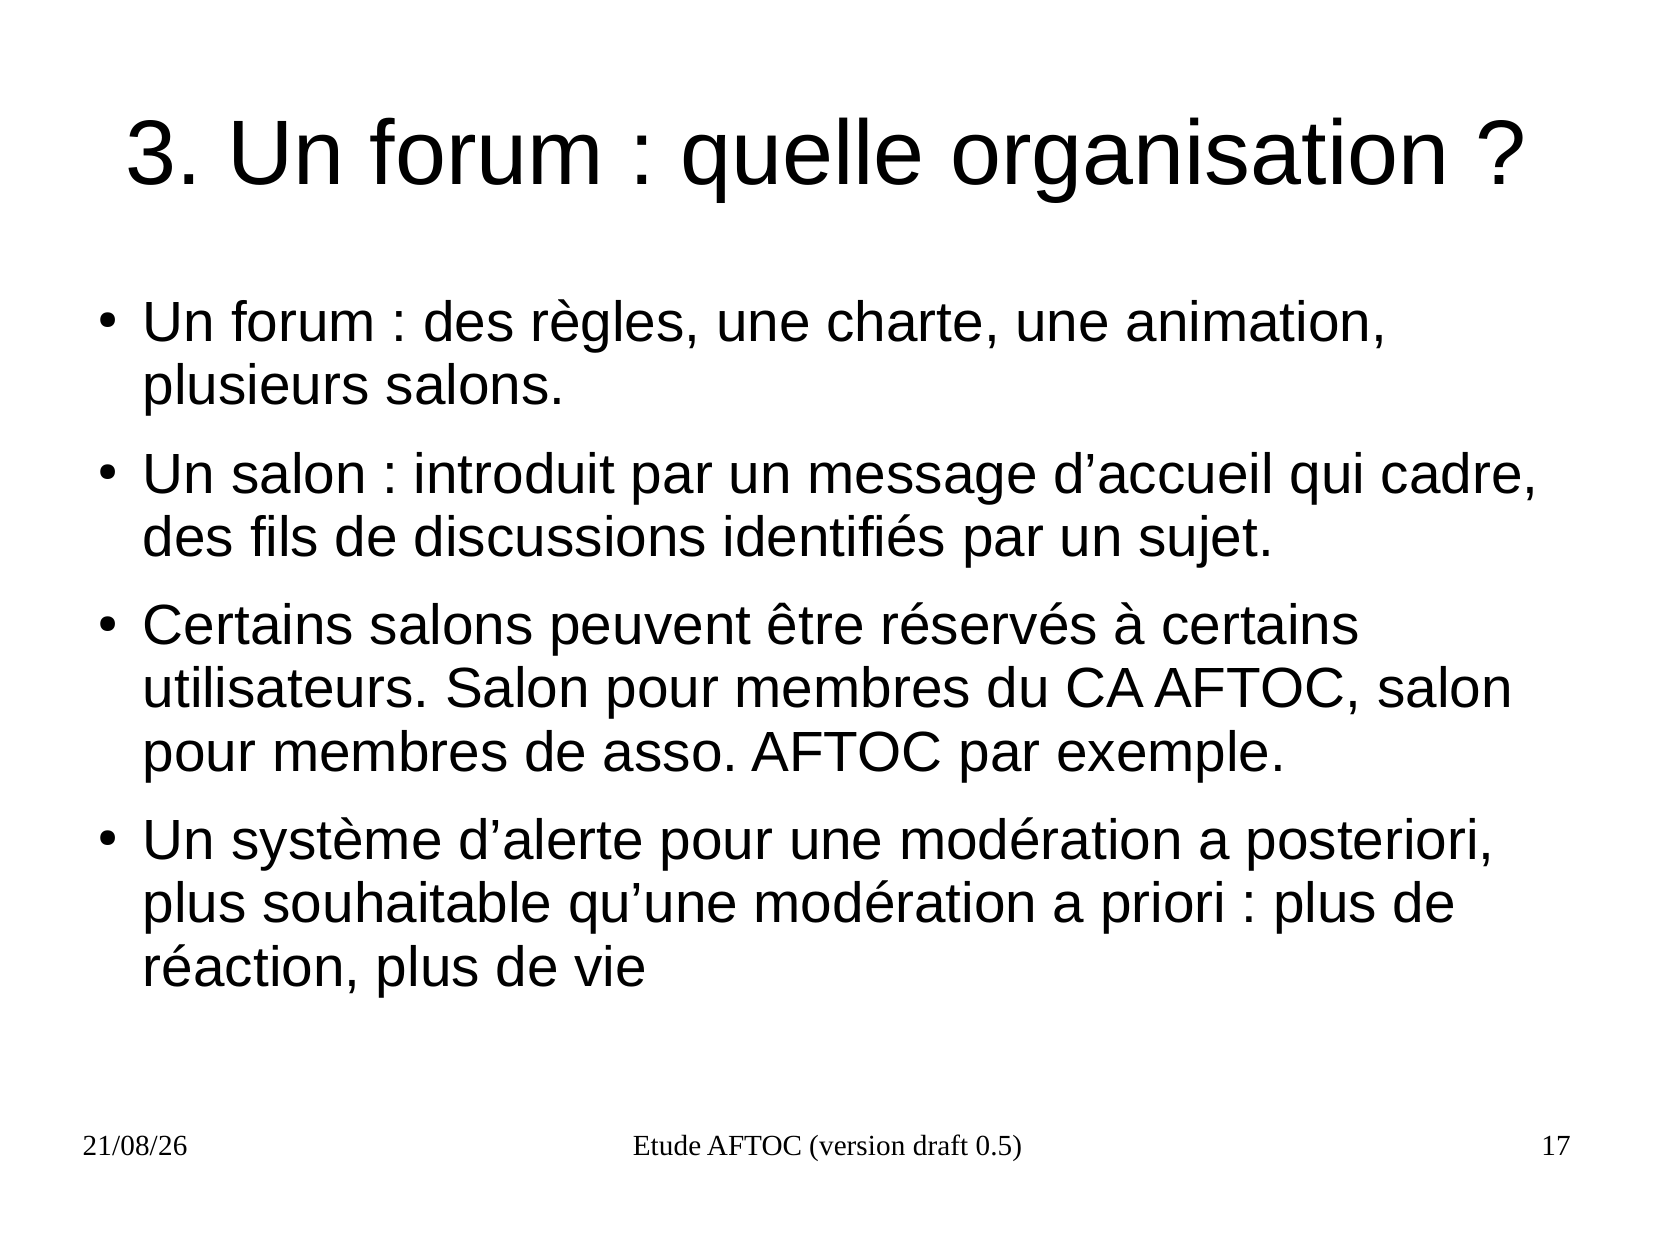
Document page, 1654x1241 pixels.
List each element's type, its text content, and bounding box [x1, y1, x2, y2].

list Un forum : des règles, une charte, une animation, plusieurs salons. Un salon : introduit par un message d’accueil qui cadre, des fils de discussions identifiés par un sujet. Certains salons peuvent être réservés à certains utilisateurs. Salon pour membres du CA AFTOC, salon pour membres de asso. AFTOC par exemple. Un système d’alerte pour une modération a posteriori, plus souhaitable qu’une modération a priori : plus de réaction, plus de vie [82, 290, 1571, 1010]
title 3. Un forum : quelle organisation ? [82, 49, 1571, 257]
